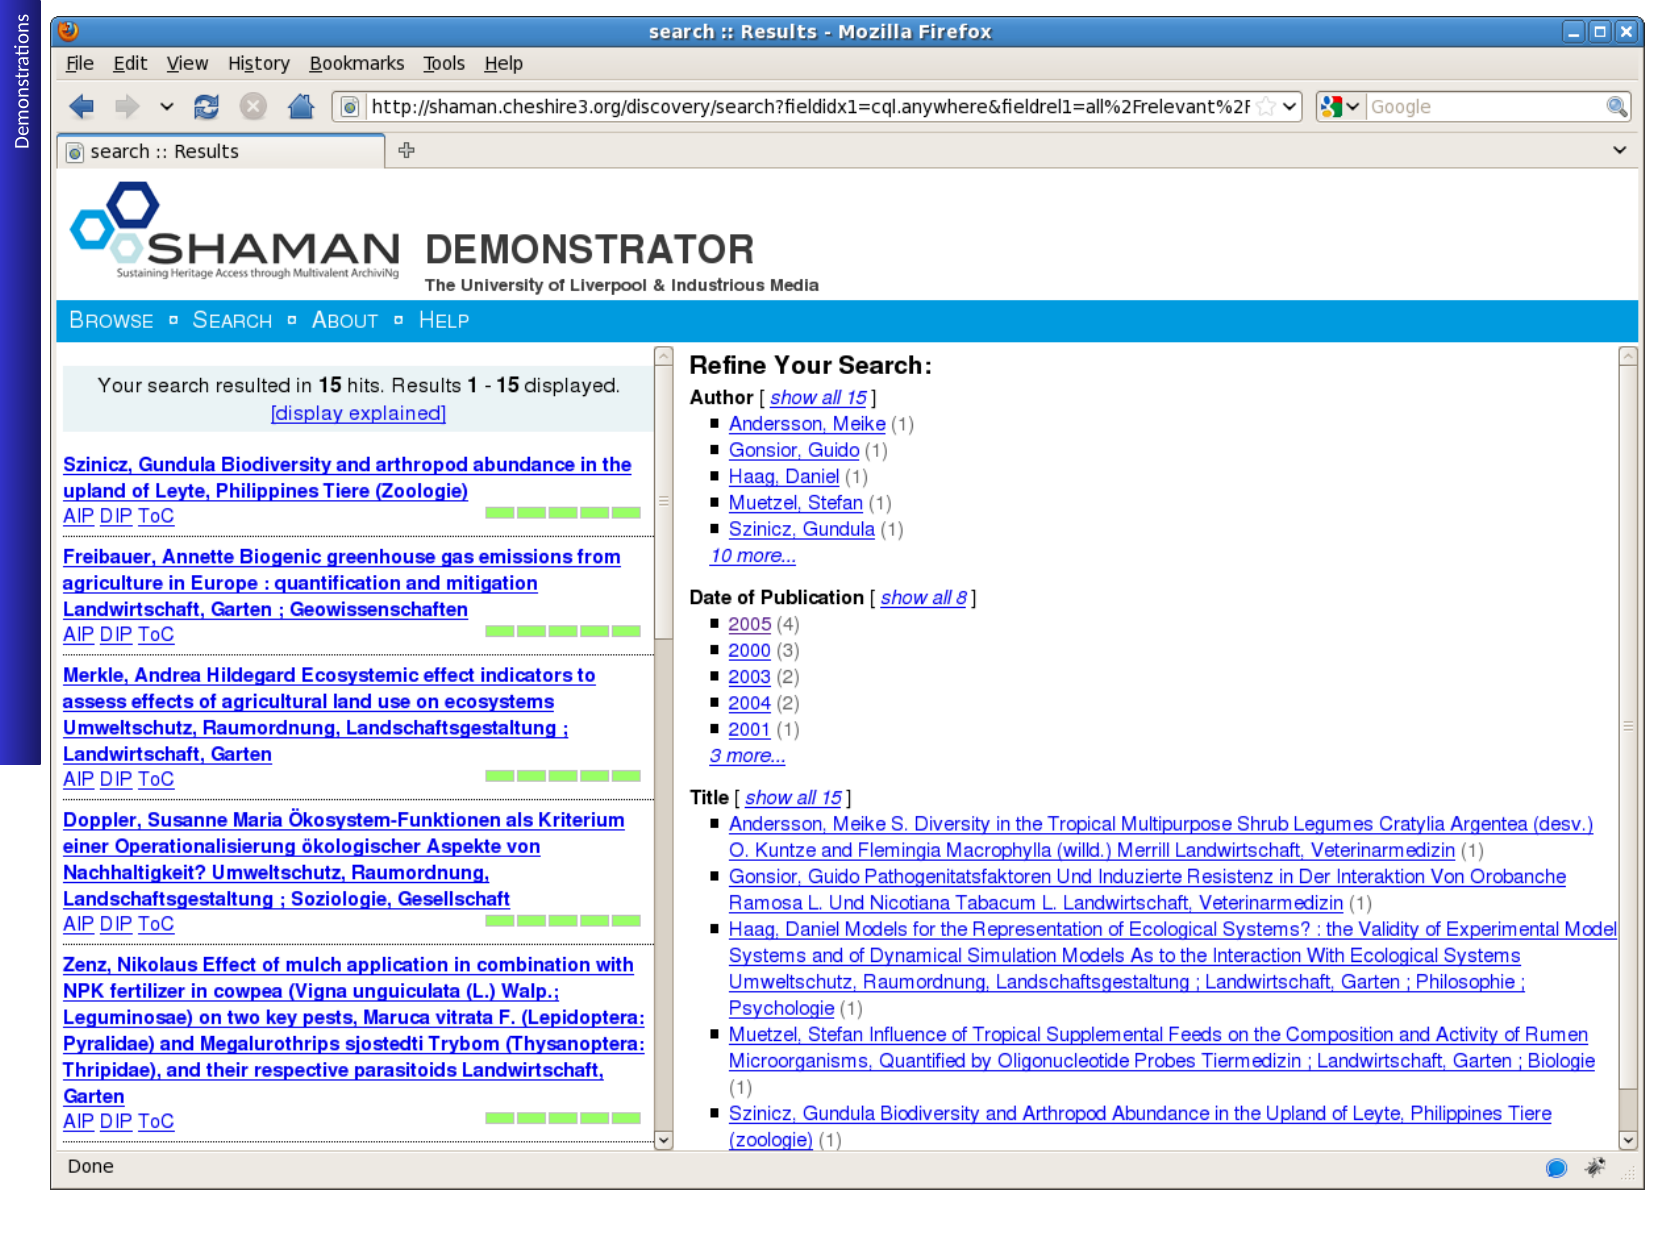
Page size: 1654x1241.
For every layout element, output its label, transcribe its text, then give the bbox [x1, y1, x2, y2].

text_box Demonstrations [0, 0, 41, 765]
picture [50, 16, 1645, 1191]
